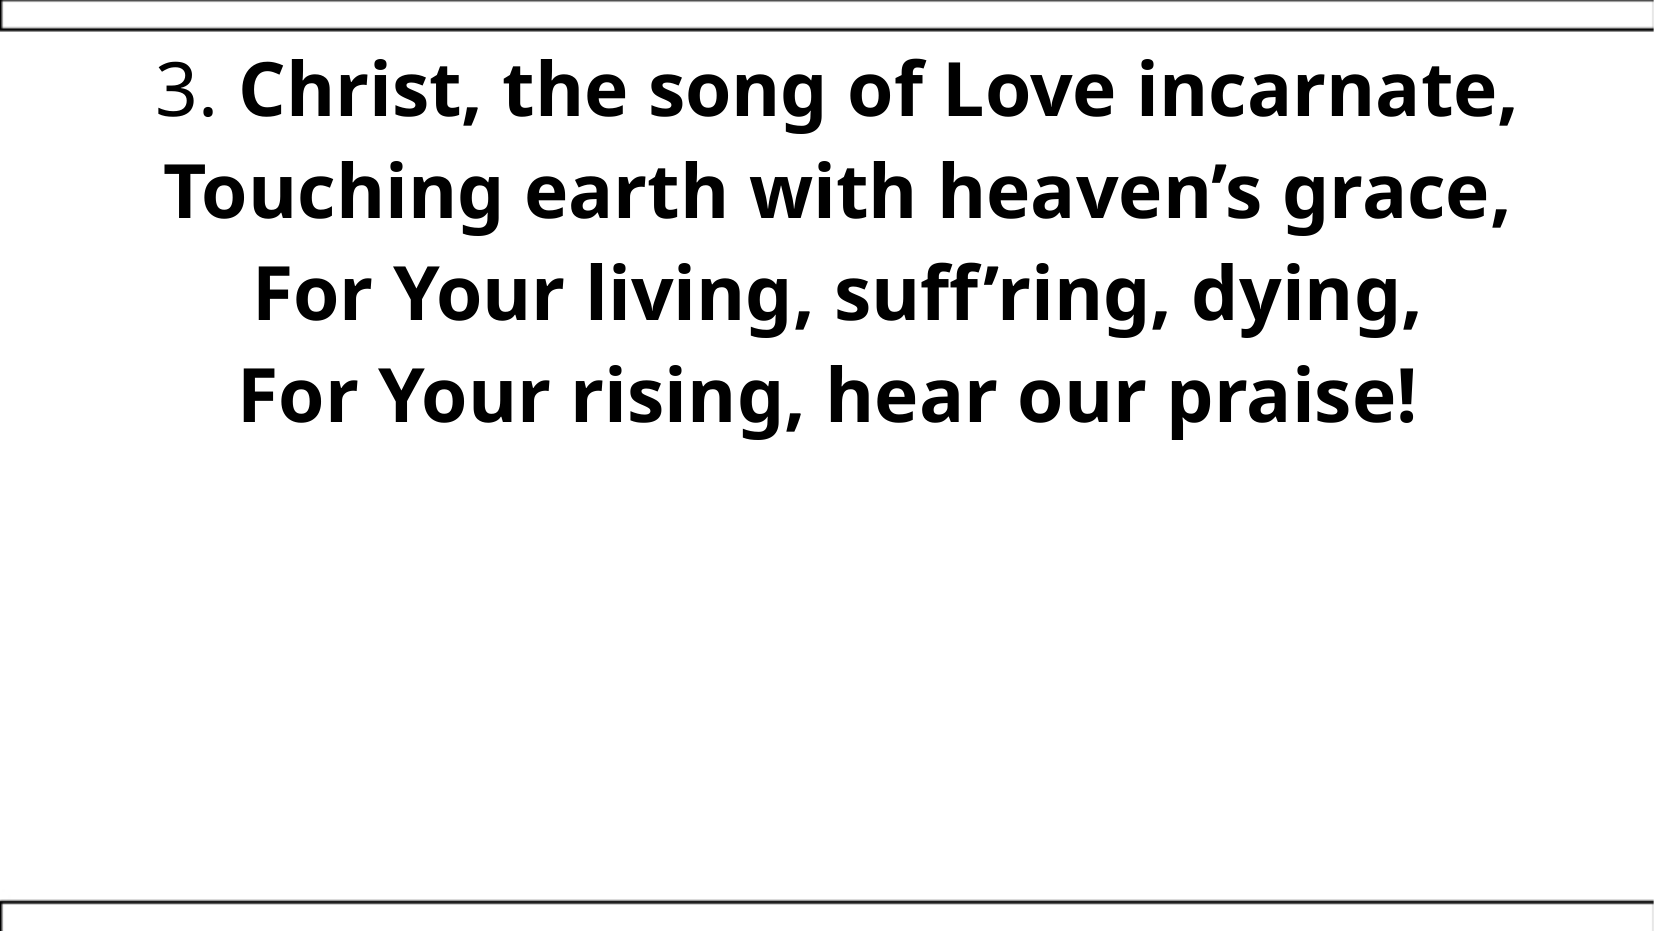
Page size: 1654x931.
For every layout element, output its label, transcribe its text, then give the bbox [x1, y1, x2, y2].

text_box 3. Christ, the song of Love incarnate, Touching earth with heaven’s grace, For Your living, suff’ring, dying, For Your rising, hear our praise! [111, 28, 1565, 469]
picture [0, 0, 1654, 931]
